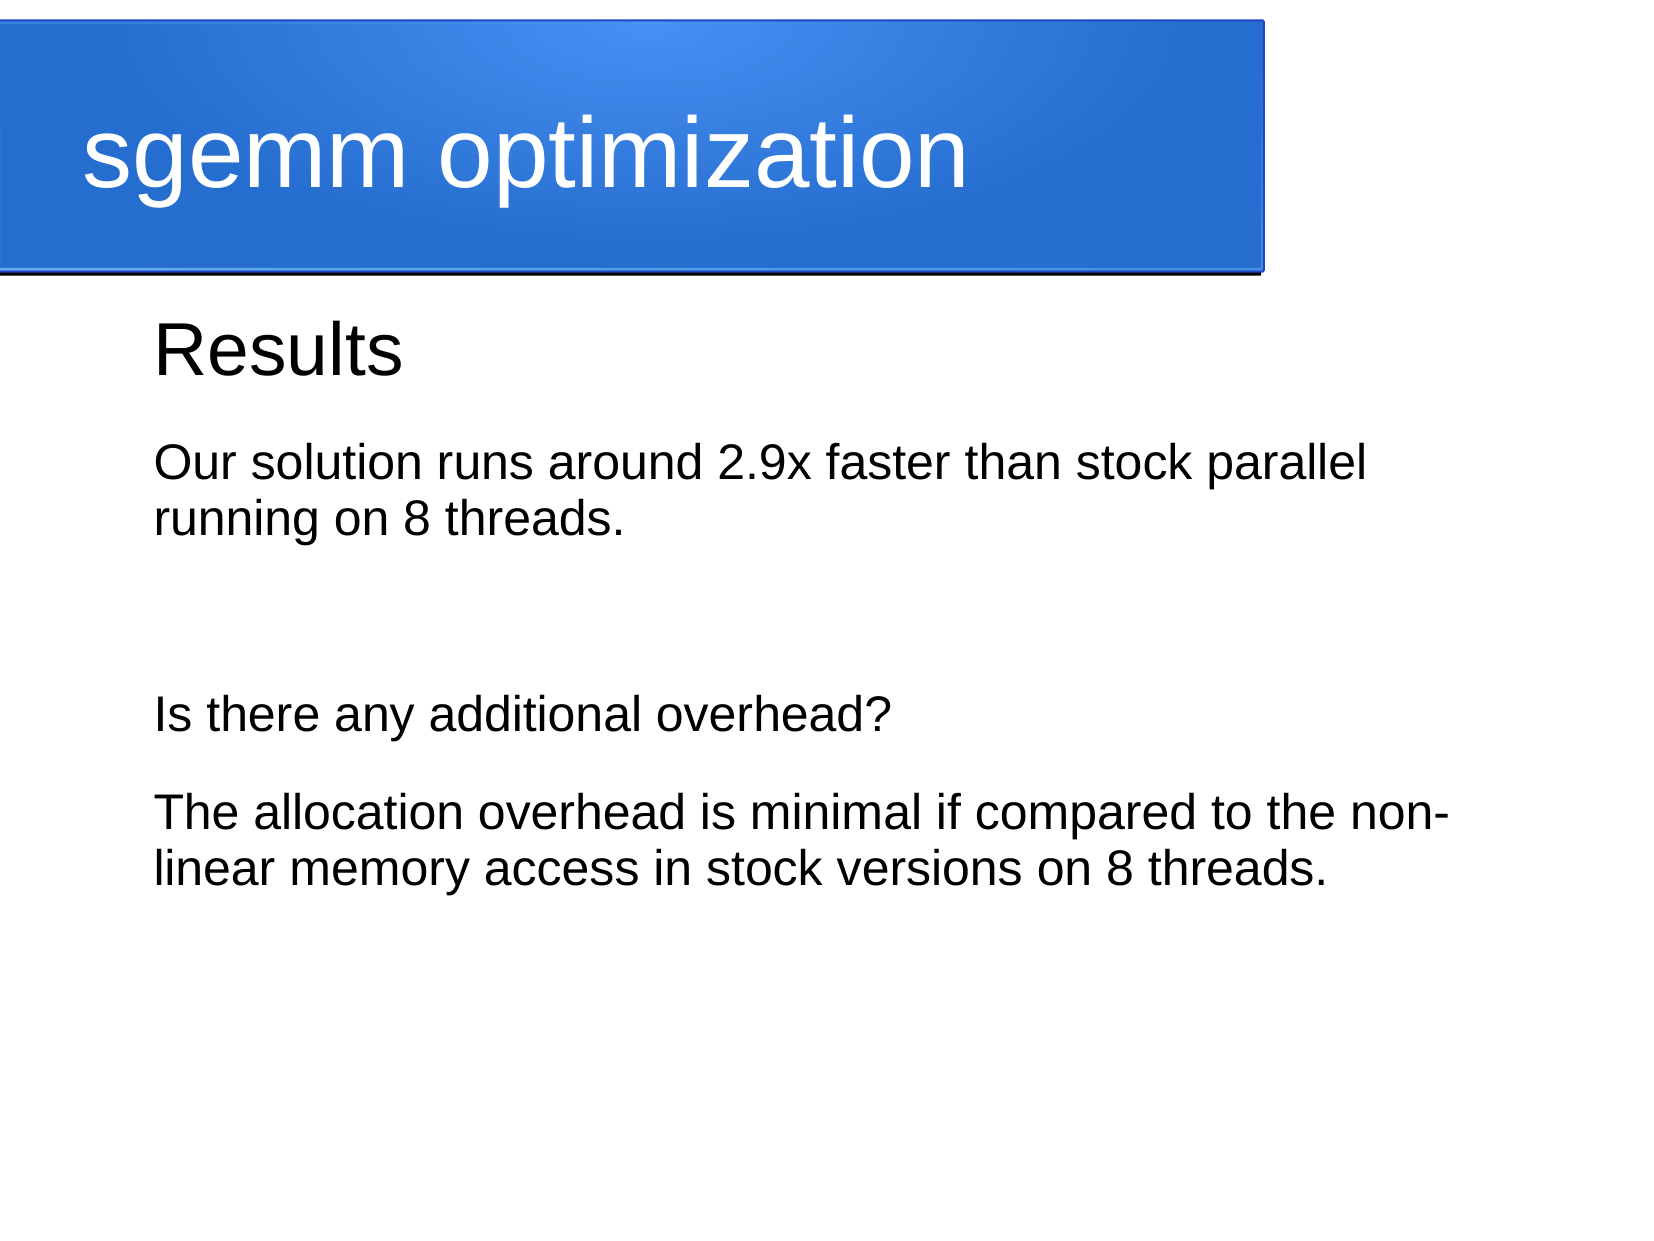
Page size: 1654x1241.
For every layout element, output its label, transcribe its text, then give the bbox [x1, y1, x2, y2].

title sgemm optimization [82, 49, 1250, 257]
list Results Our solution runs around 2.9x faster than stock parallel running on 8 threads. Is there any additional overhead? The allocation overhead is minimal if compared to the non-linear memory access in stock versions on 8 threads. [82, 307, 1538, 993]
